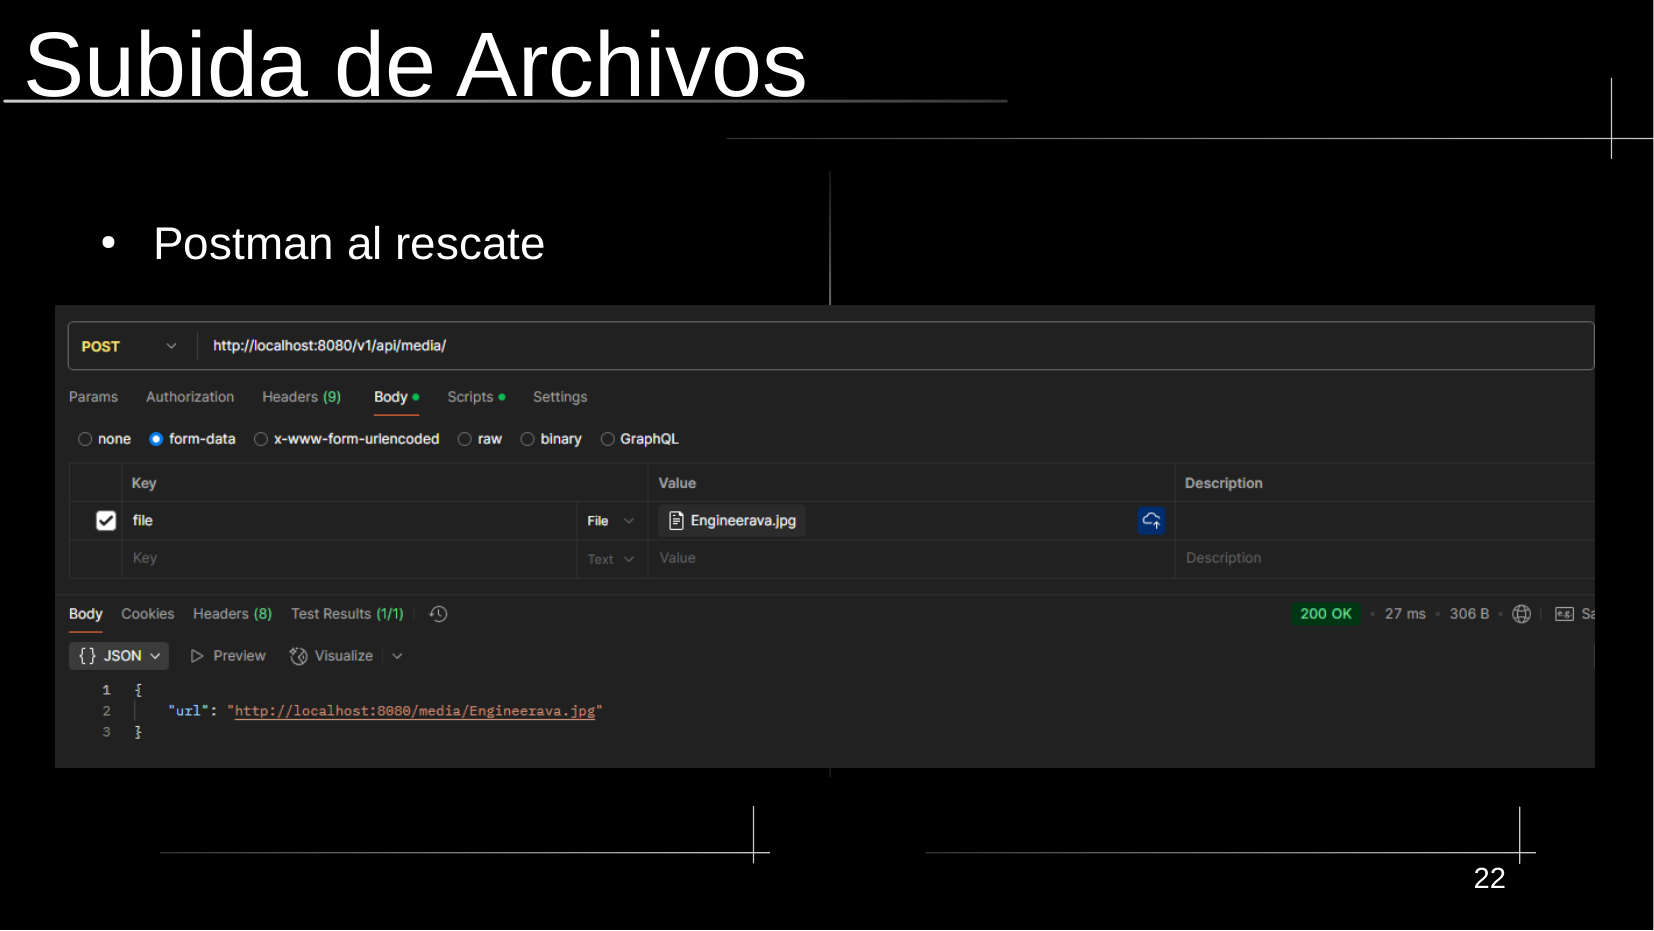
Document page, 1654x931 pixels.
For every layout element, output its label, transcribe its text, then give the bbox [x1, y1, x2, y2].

title Subida de Archivos [23, 11, 1589, 119]
list Postman al rescate [82, 217, 1571, 305]
picture [55, 305, 1595, 768]
